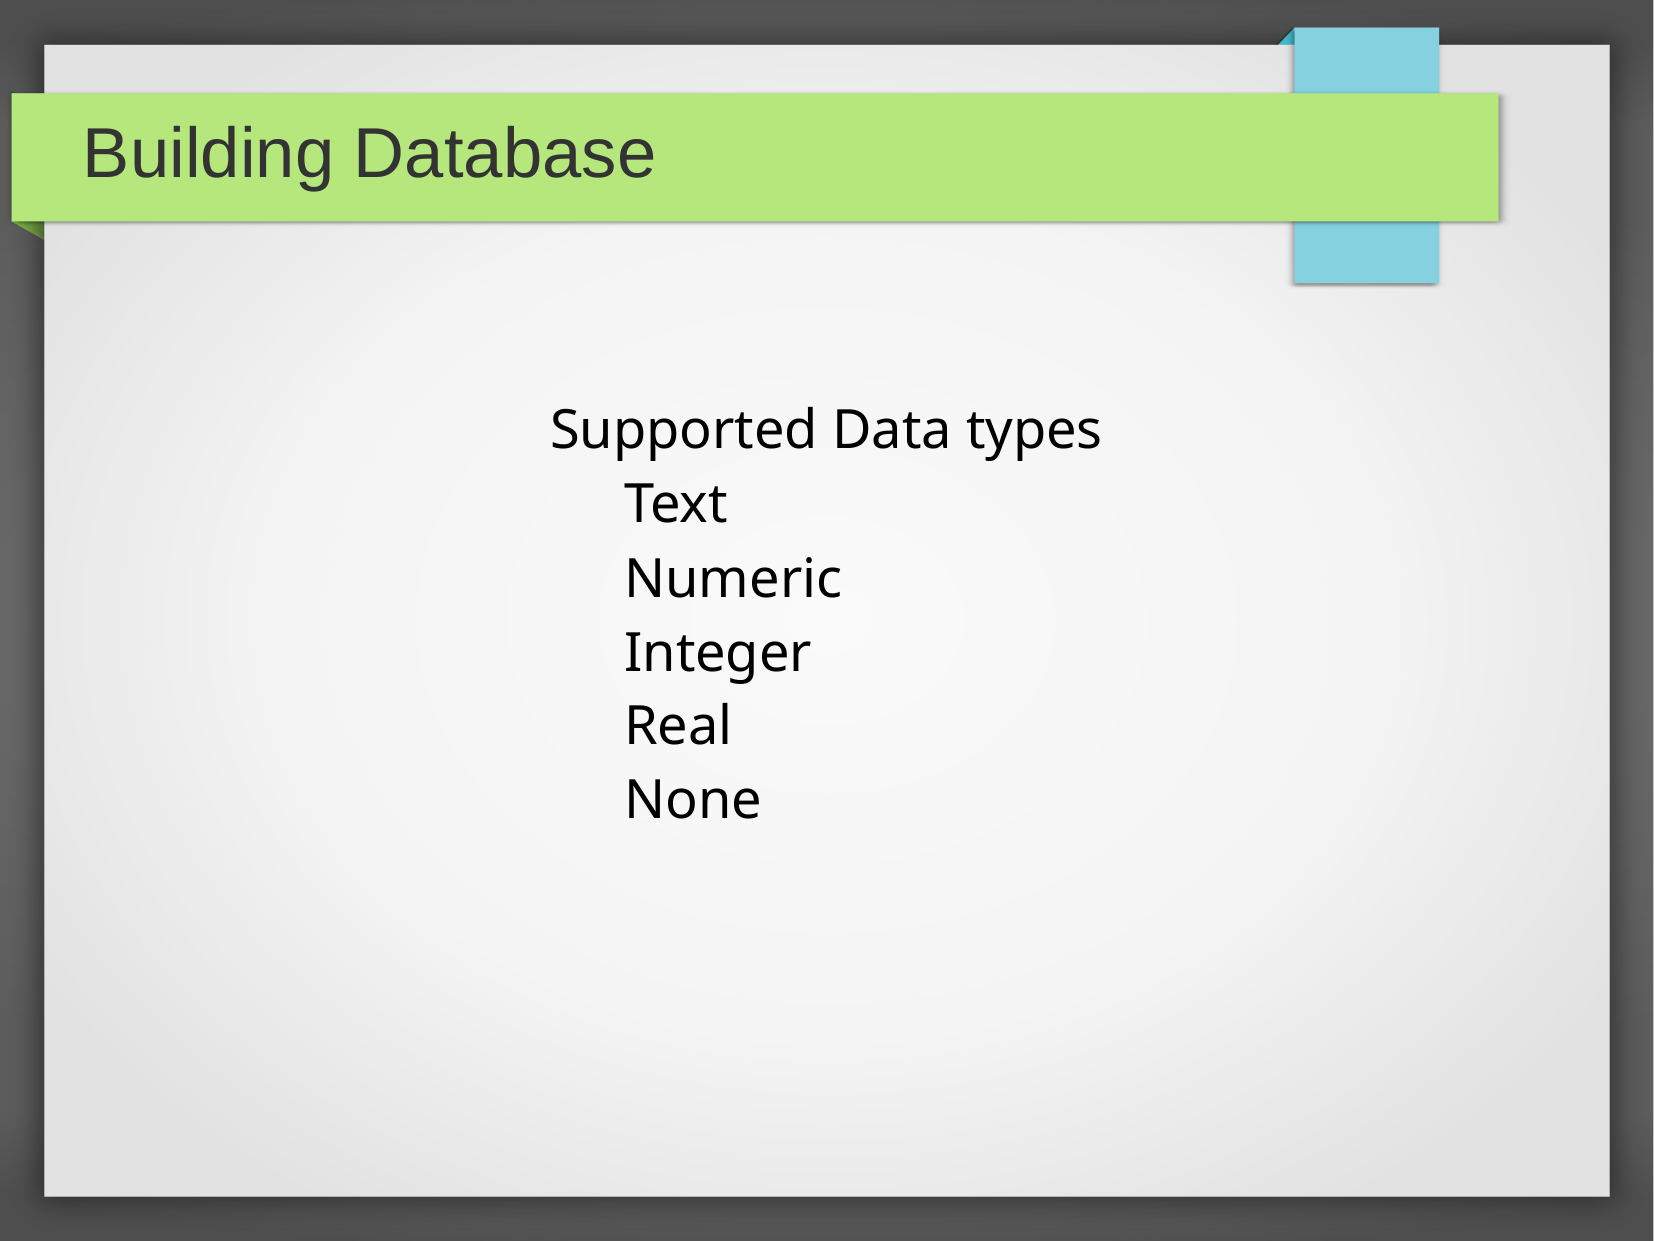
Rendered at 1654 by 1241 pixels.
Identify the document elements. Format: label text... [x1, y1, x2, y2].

picture [0, 0, 1654, 1241]
title Building Database [82, 49, 1571, 257]
text_box Supported Data types Text Numeric Integer Real None [82, 290, 1571, 1010]
